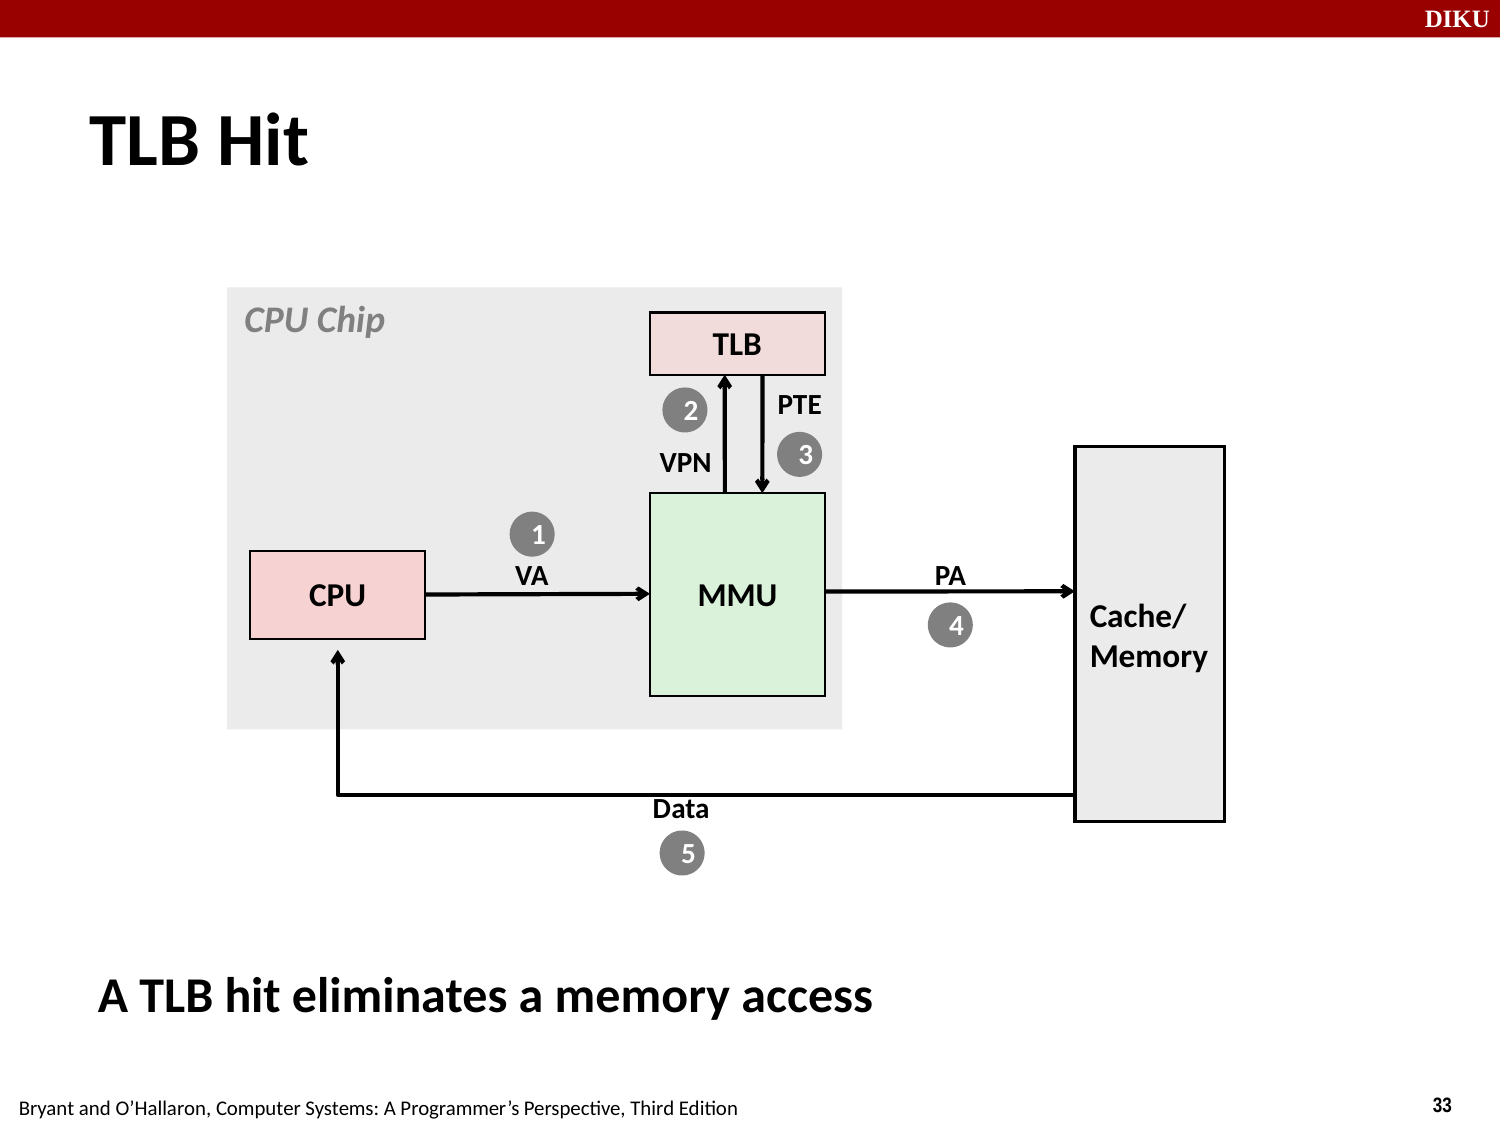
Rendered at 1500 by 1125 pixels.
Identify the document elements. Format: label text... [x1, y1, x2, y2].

text_box TLB Hit [75, 71, 1500, 200]
text_box Data [637, 797, 725, 834]
text_box PA [919, 549, 981, 589]
text_box VPN [644, 437, 727, 488]
text_box [227, 287, 843, 730]
text_box TLB [649, 312, 825, 375]
text_box A TLB hit eliminates a memory access [83, 955, 1263, 1050]
text_box Cache/ Memory [1074, 446, 1225, 822]
text_box 3 [777, 431, 823, 477]
text_box MMU [650, 493, 826, 697]
text_box VA [500, 550, 564, 601]
text_box 1 [509, 511, 555, 557]
text_box PTE [765, 379, 837, 430]
text_box PA [919, 594, 981, 601]
text_box 2 [662, 387, 708, 433]
text_box 5 [659, 830, 705, 876]
text_box Data [637, 783, 725, 793]
text_box [726, 375, 761, 493]
text_box CPU Chip [229, 287, 400, 348]
text_box 4 [927, 602, 973, 648]
text_box CPU [250, 551, 426, 639]
